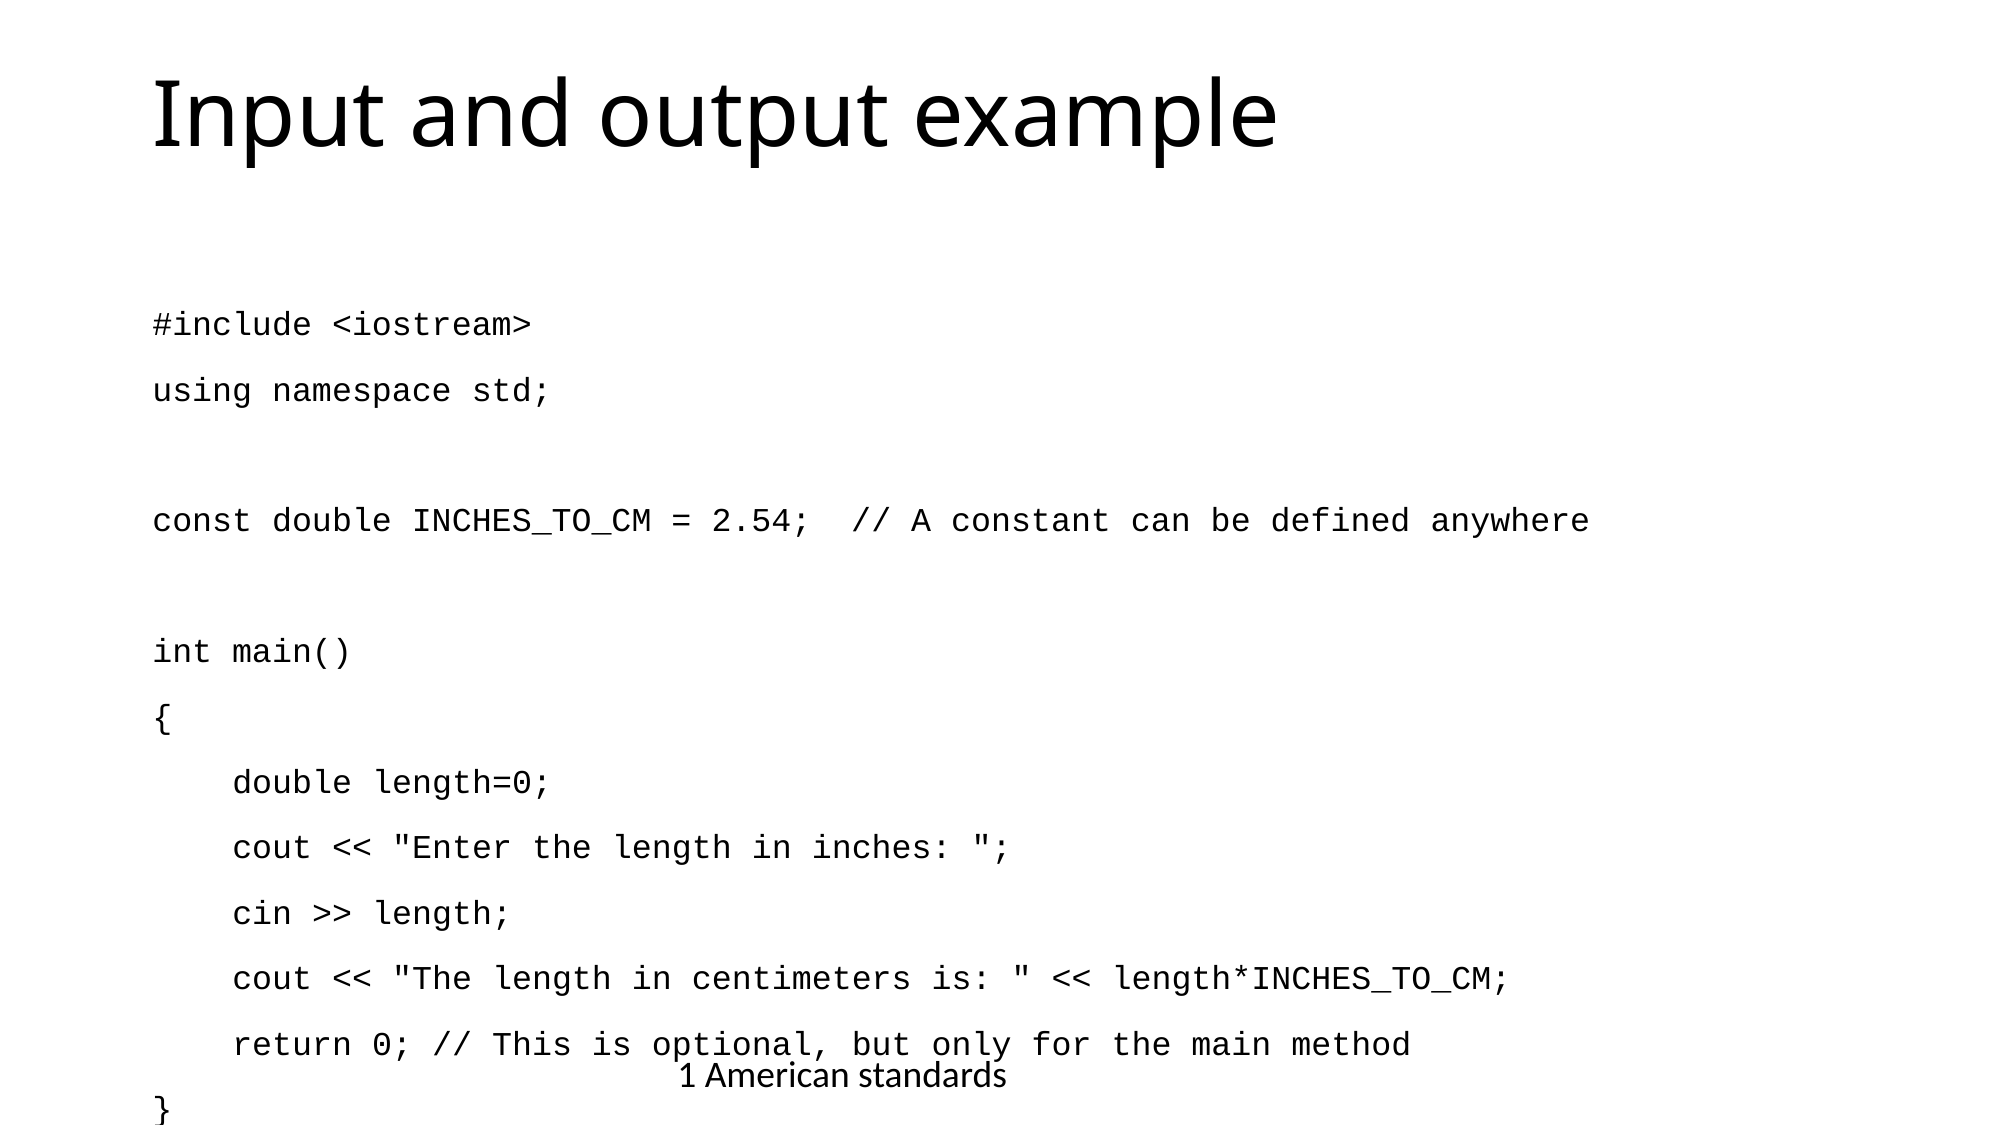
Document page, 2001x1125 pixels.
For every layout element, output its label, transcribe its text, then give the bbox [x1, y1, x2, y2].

footer 1 American standards [662, 1042, 1338, 1103]
list #include <iostream> using namespace std; const double INCHES_TO_CM = 2.54; // A constant can be defined anywhere int main() { double length=0; cout << "Enter the length in inches: "; cin >> length; cout << "The length in centimeters is: " << length*INCHES_TO_CM; return 0; // This is optional, but only for the main method } [137, 299, 1863, 1014]
title Input and output example [137, 59, 1863, 278]
